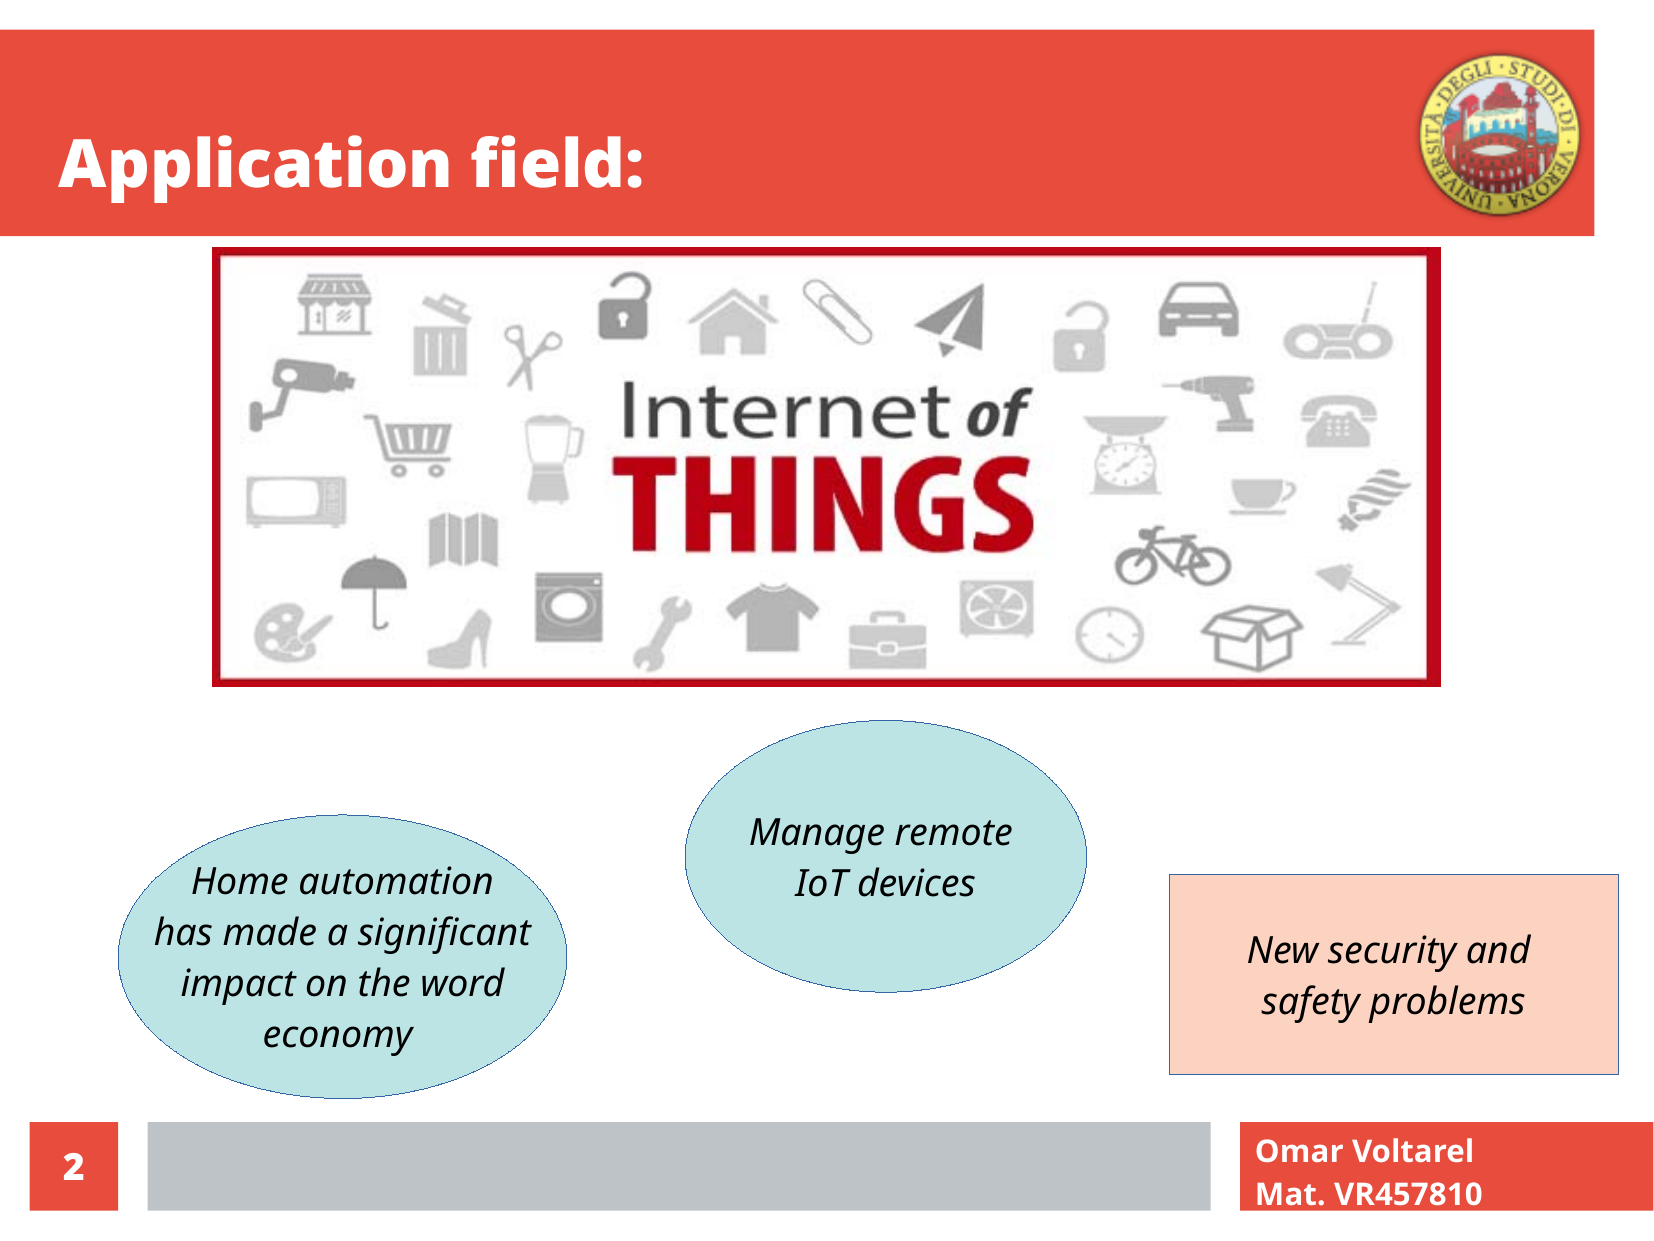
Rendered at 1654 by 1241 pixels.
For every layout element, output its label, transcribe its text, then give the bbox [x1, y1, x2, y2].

picture [212, 23, 1619, 687]
text_box Manage remote IoT devices [685, 720, 1087, 993]
text_box New security and safety problems [1169, 874, 1619, 1075]
text_box Home automation has made a significant impact on the word economy [118, 814, 567, 1099]
text_box Omar Voltarel Mat. VR457810 [1240, 1122, 1607, 1210]
title Application field: [59, 59, 1393, 207]
